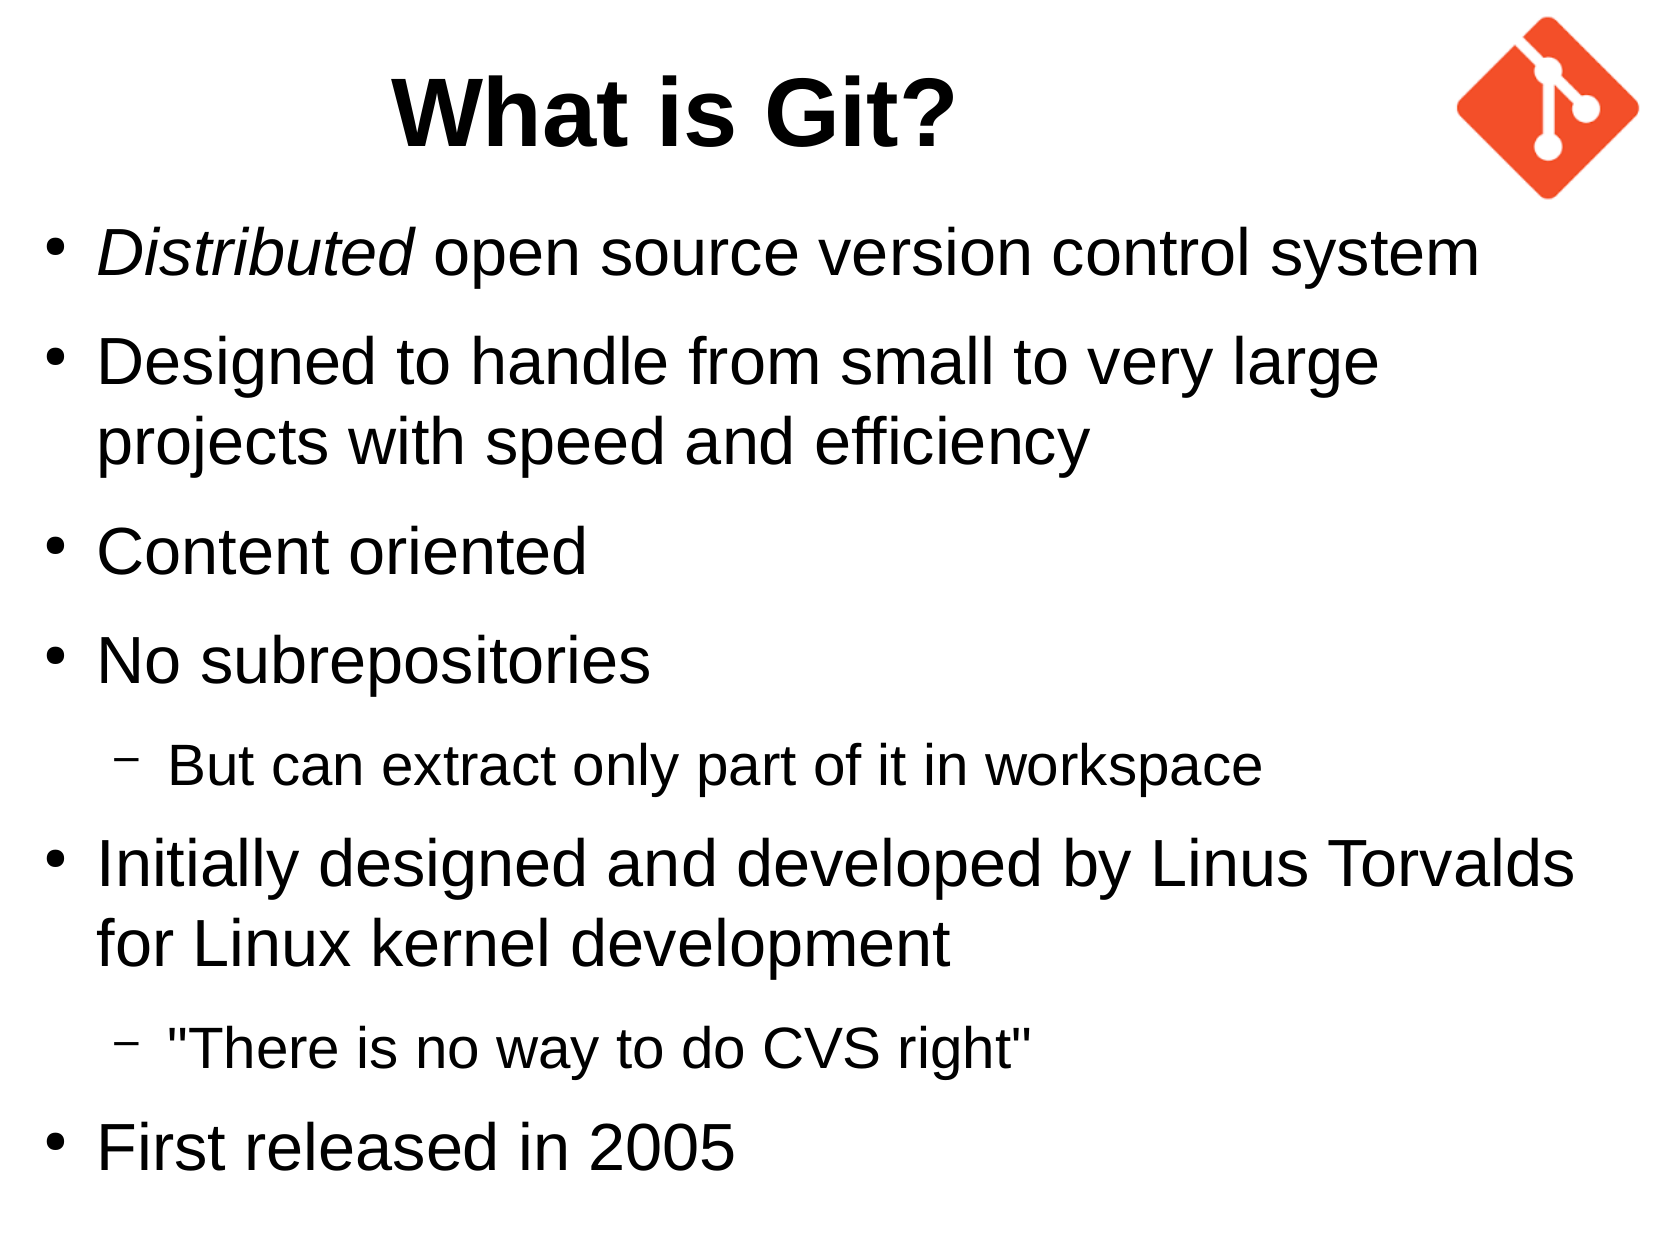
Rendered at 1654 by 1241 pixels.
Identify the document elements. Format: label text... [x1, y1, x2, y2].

picture [1440, 0, 1654, 213]
list Distributed open source version control system Designed to handle from small to very large projects with speed and efficiency Content oriented No subrepositories But can extract only part of it in workspace Initially designed and developed by Linus Torvalds for Linux kernel development "There is no way to do CVS right" First released in 2005 [25, 208, 1628, 1216]
title What is Git? [25, 7, 1325, 209]
